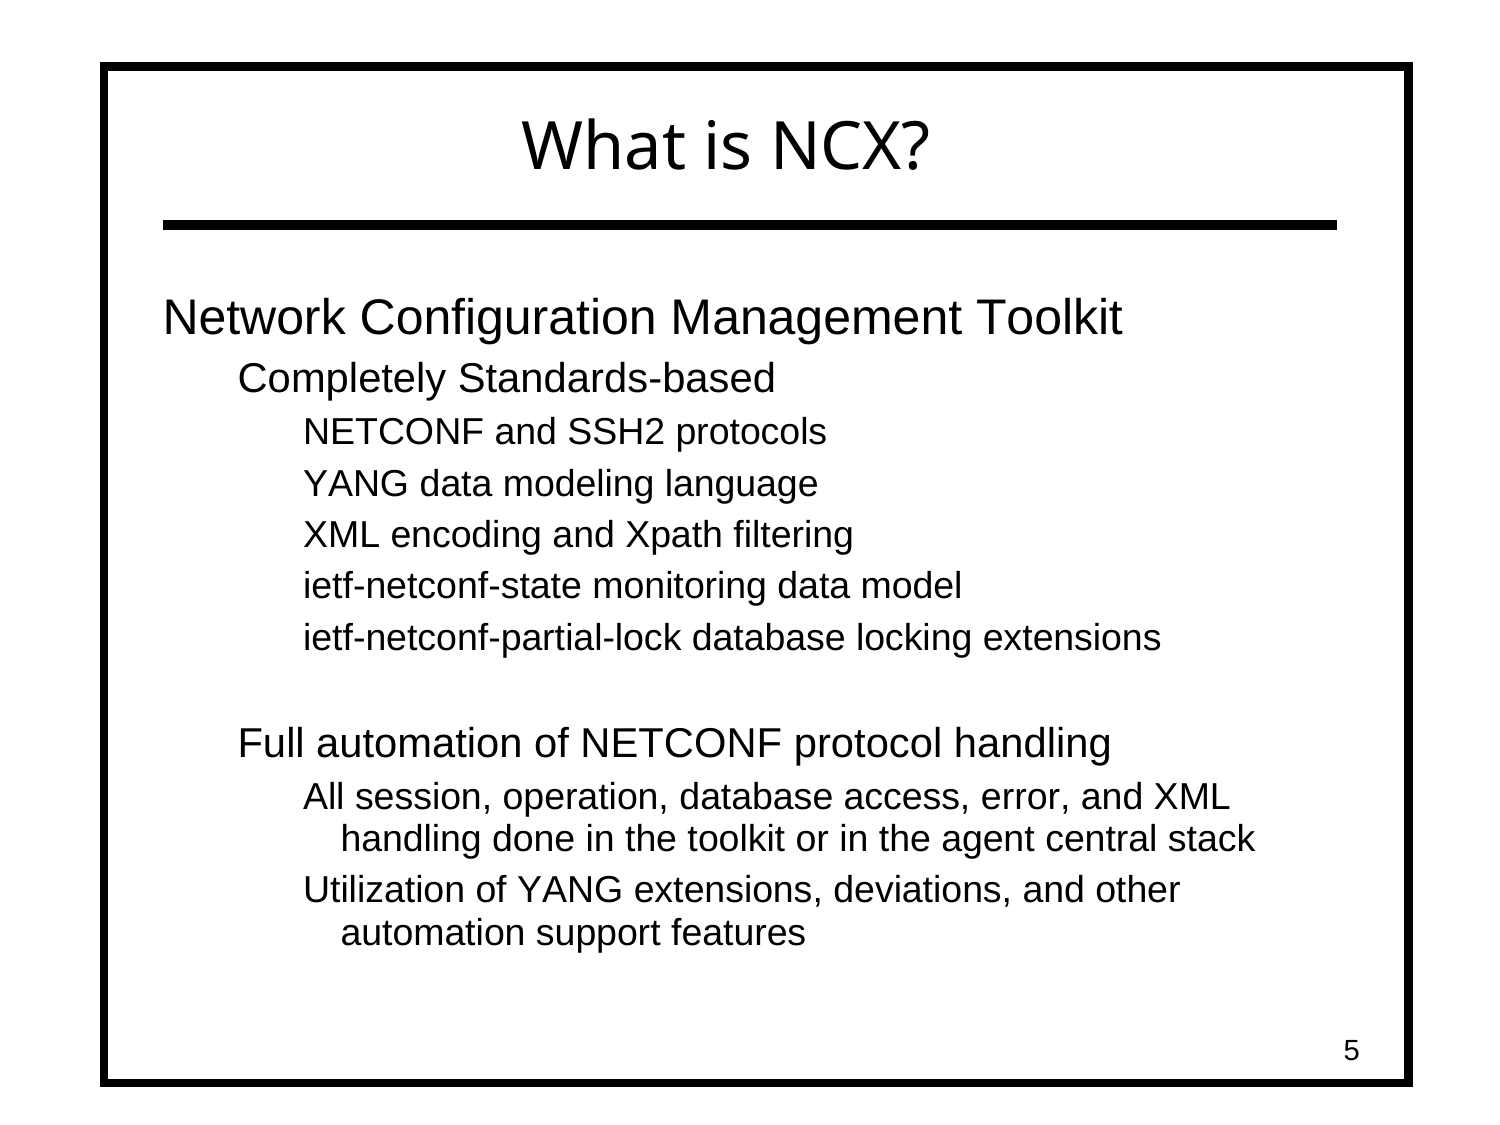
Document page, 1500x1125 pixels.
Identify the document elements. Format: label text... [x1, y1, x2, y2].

list Network Configuration Management Toolkit Completely Standards-based NETCONF and SSH2 protocols YANG data modeling language XML encoding and Xpath filtering ietf-netconf-state monitoring data model ietf-netconf-partial-lock database locking extensions Full automation of NETCONF protocol handling All session, operation, database access, error, and XML handling done in the toolkit or in the agent central stack Utilization of YANG extensions, deviations, and other automation support features [162, 288, 1338, 1001]
title What is NCX? [162, 74, 1332, 213]
